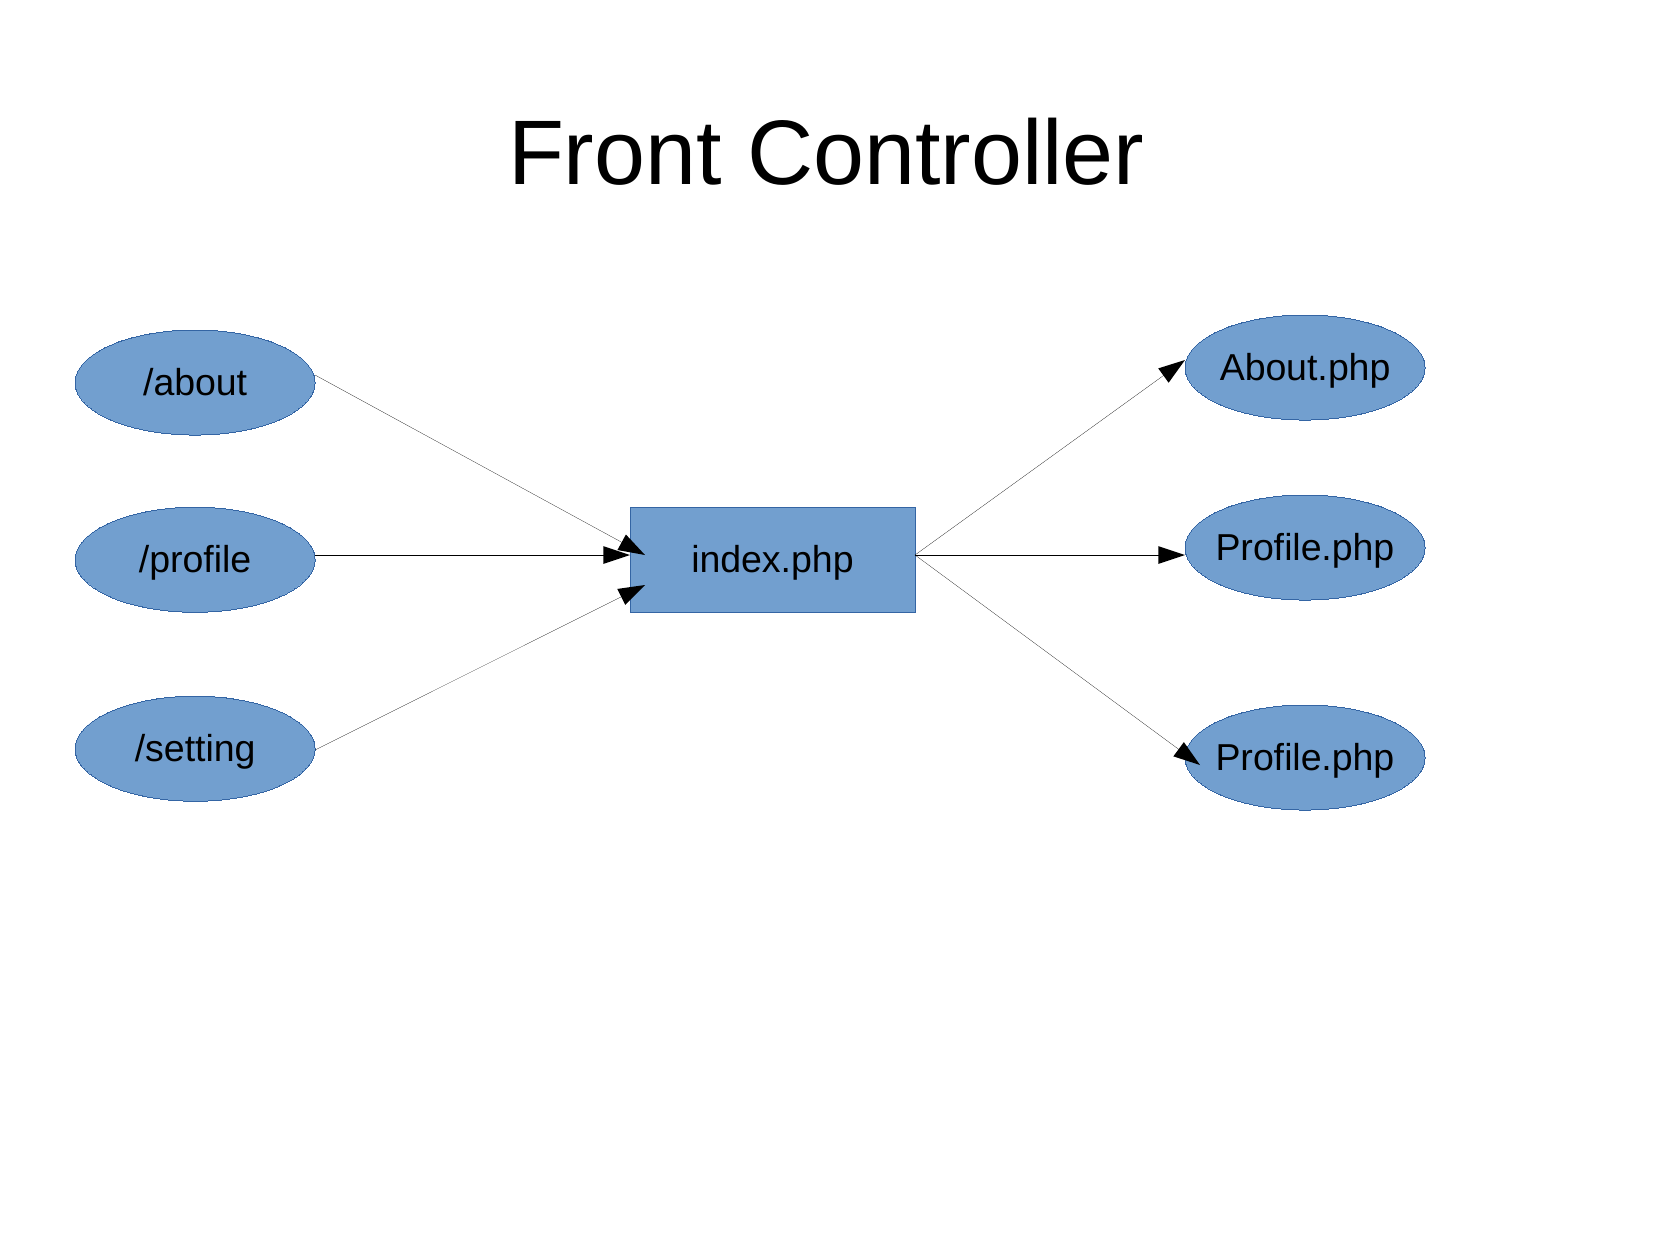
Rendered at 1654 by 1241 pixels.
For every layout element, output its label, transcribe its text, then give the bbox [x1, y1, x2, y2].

text_box Profile.php [1185, 495, 1426, 601]
text_box /profile [75, 507, 316, 613]
text_box About.php [1185, 315, 1426, 421]
text_box /setting [75, 696, 316, 802]
text_box Profile.php [1185, 705, 1426, 811]
text_box index.php [630, 507, 916, 613]
text_box /about [75, 330, 316, 436]
title Front Controller [82, 49, 1571, 257]
